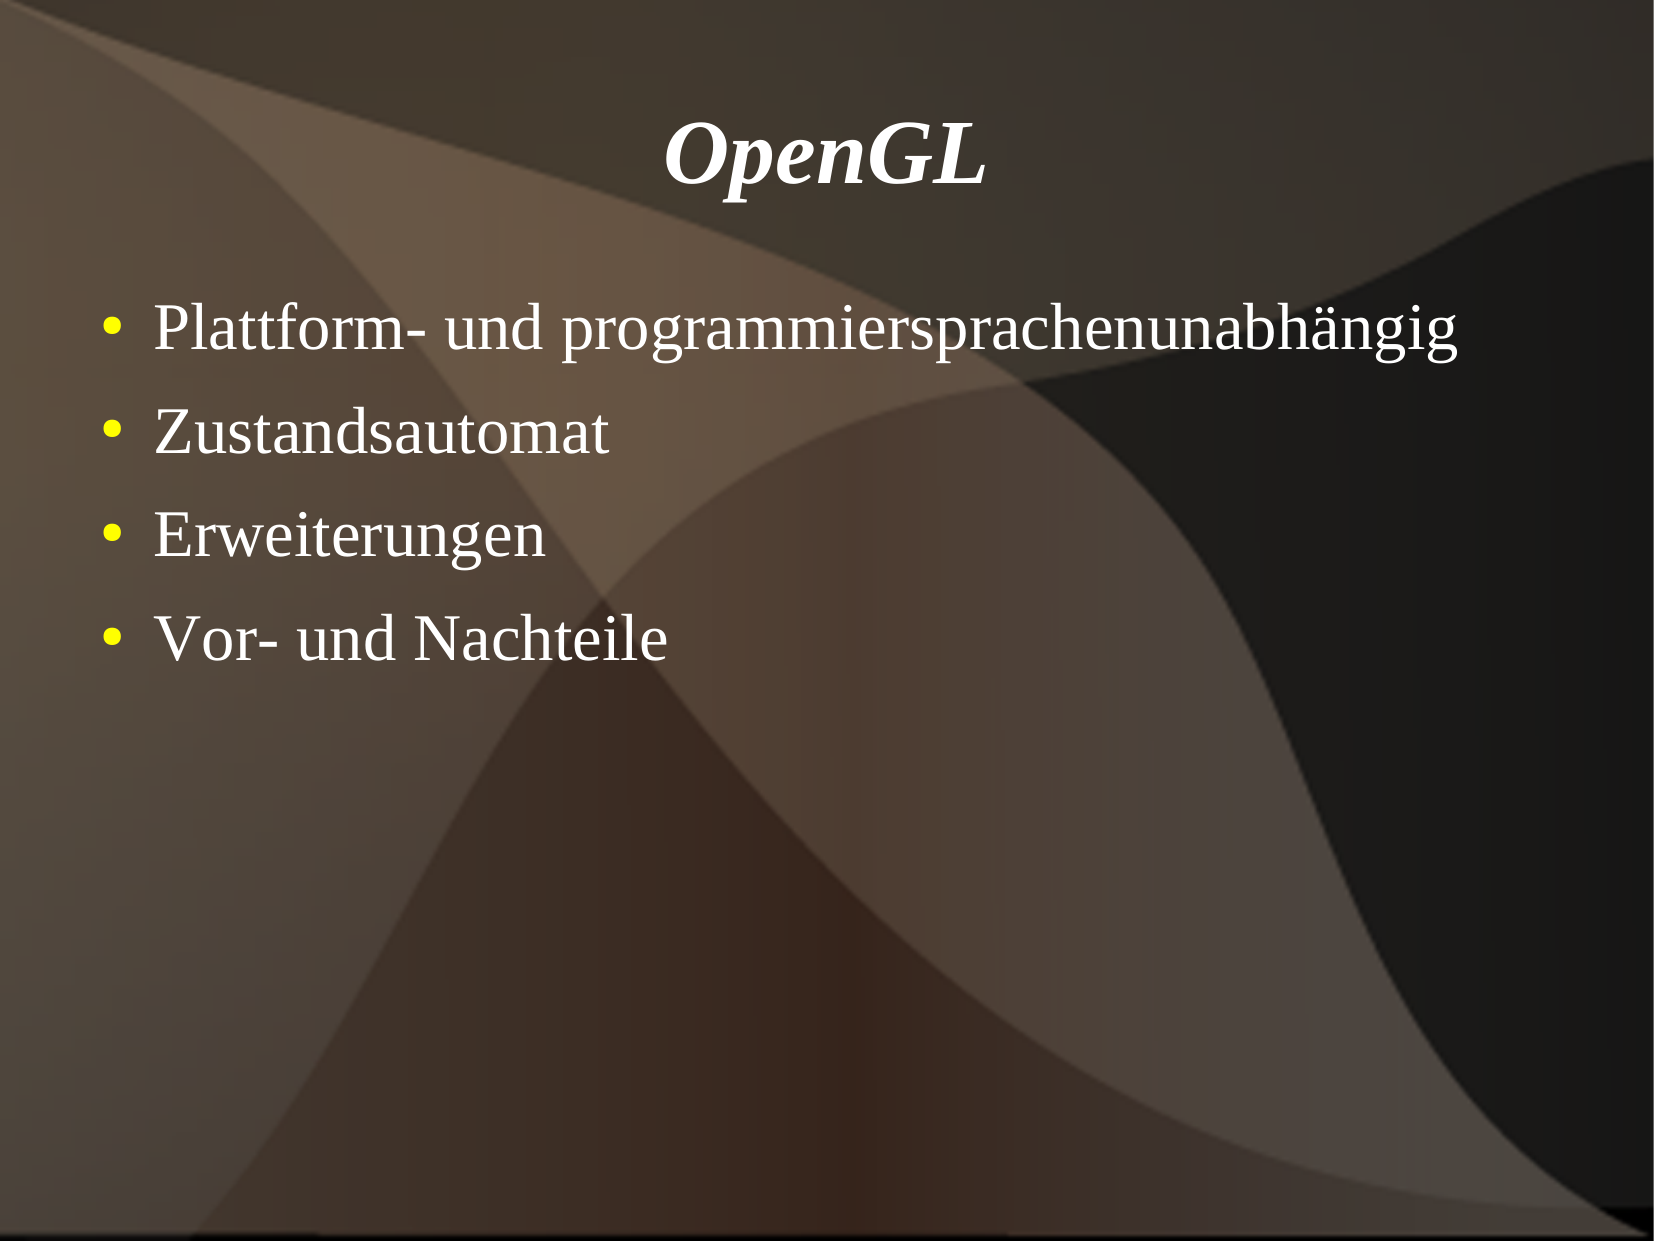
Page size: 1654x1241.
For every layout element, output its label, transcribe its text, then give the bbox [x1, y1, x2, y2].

picture [0, 0, 1654, 1241]
list Plattform- und programmiersprachenunabhängig Zustandsautomat Erweiterungen Vor- und Nachteile [82, 290, 1571, 1010]
title OpenGL [82, 49, 1571, 257]
